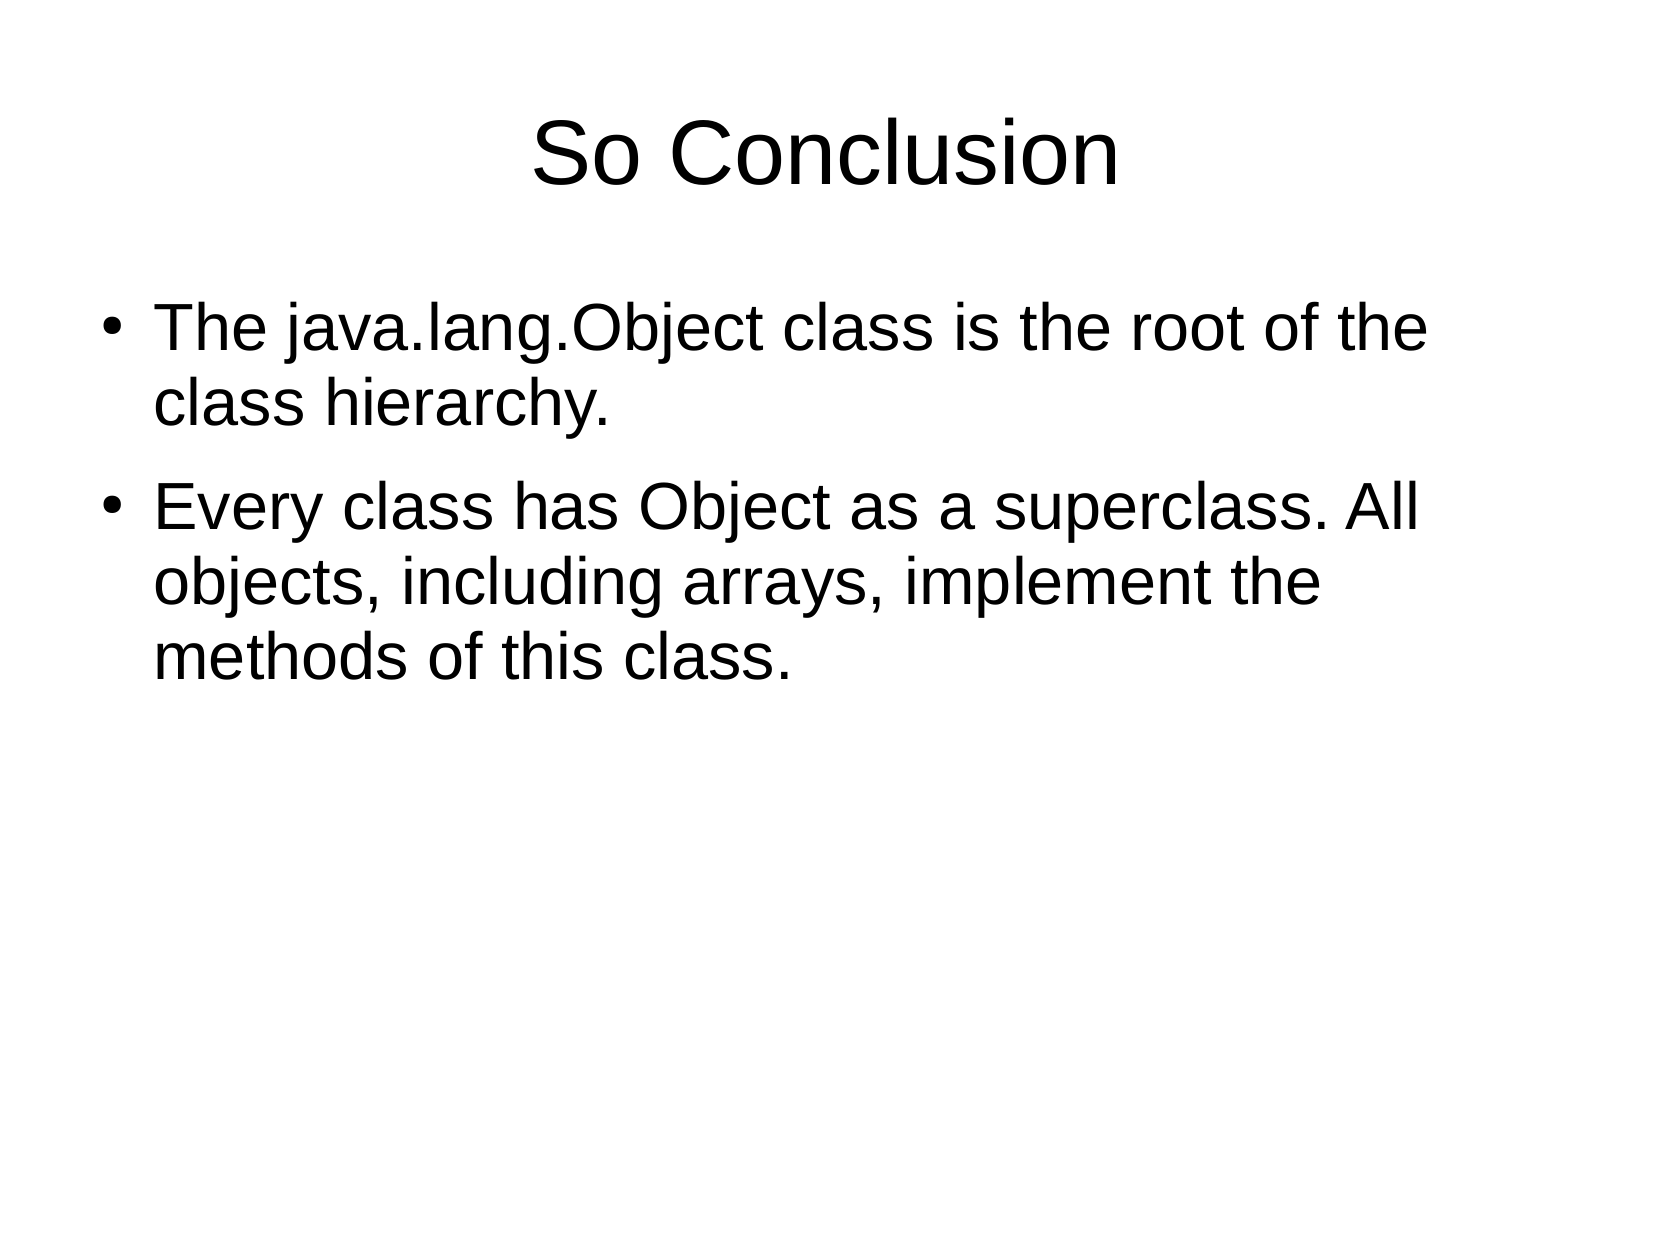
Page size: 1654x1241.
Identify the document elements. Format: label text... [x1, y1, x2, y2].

list The java.lang.Object class is the root of the class hierarchy. Every class has Object as a superclass. All objects, including arrays, implement the methods of this class. [82, 290, 1571, 1010]
title So Conclusion [82, 49, 1571, 257]
